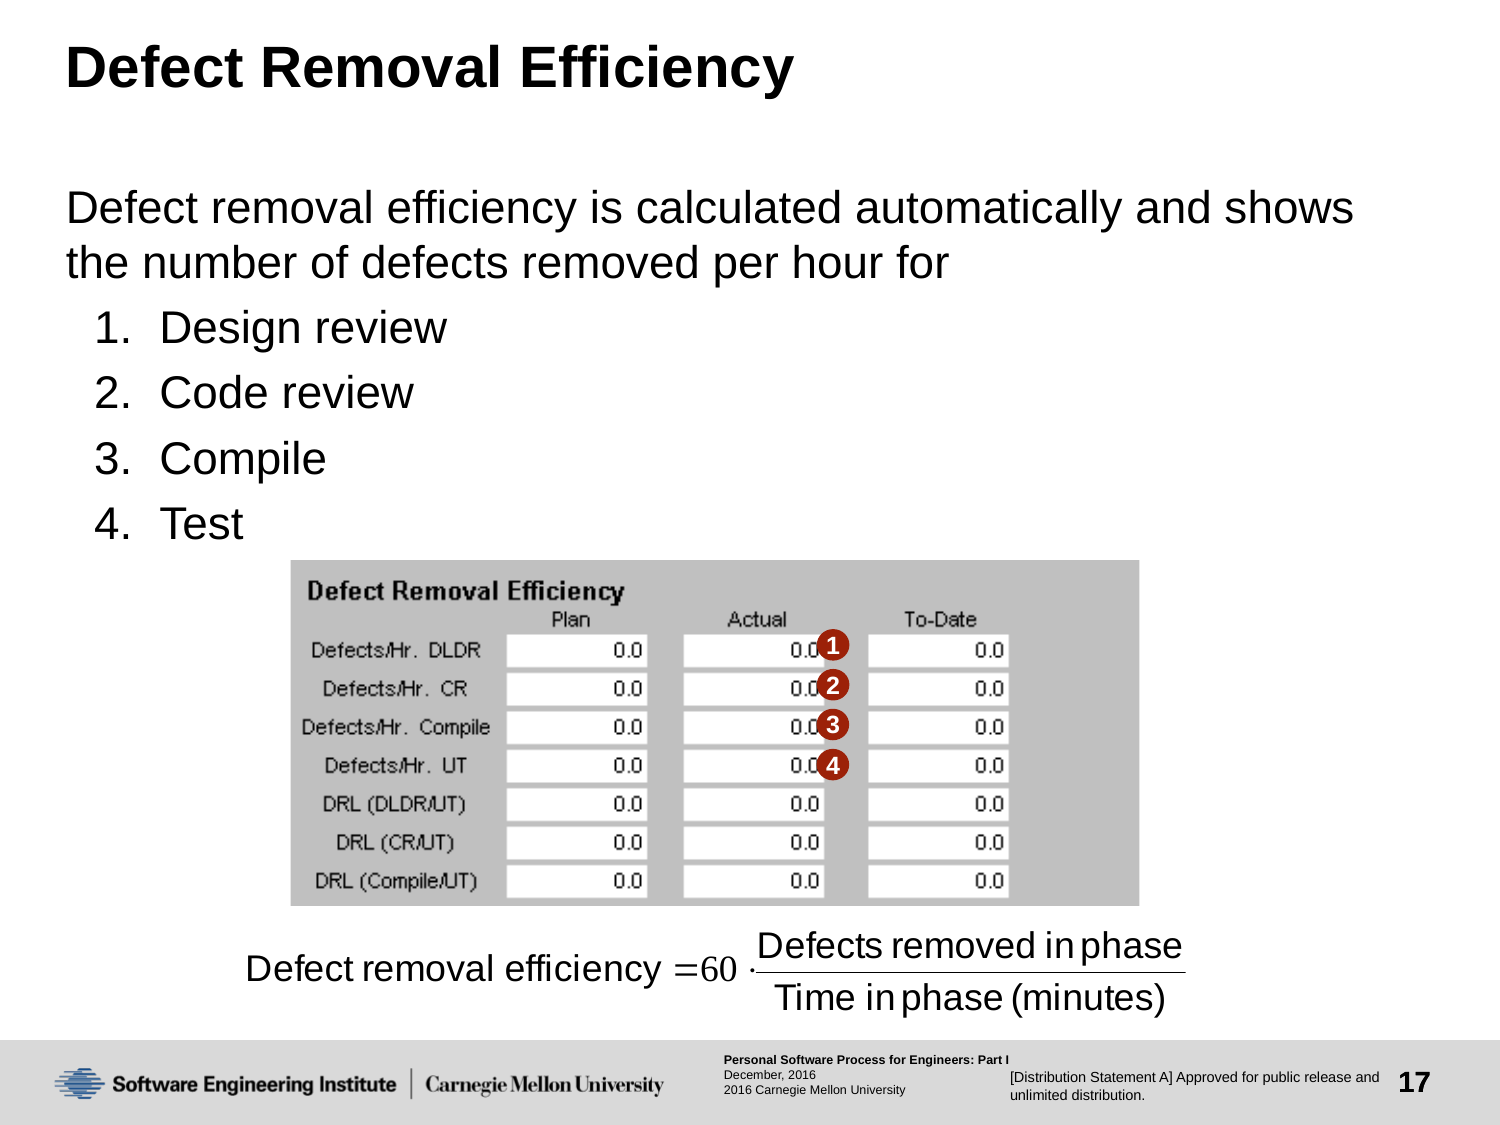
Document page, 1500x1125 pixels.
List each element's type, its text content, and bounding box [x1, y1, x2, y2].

picture [241, 922, 1194, 1026]
picture [46, 1061, 673, 1104]
list Defect removal efficiency is calculated automatically and shows the number of defects removed per hour for Design review Code review Compile Test [65, 177, 1431, 1000]
picture [290, 560, 1140, 906]
title Defect Removal Efficiency [65, 37, 1313, 148]
